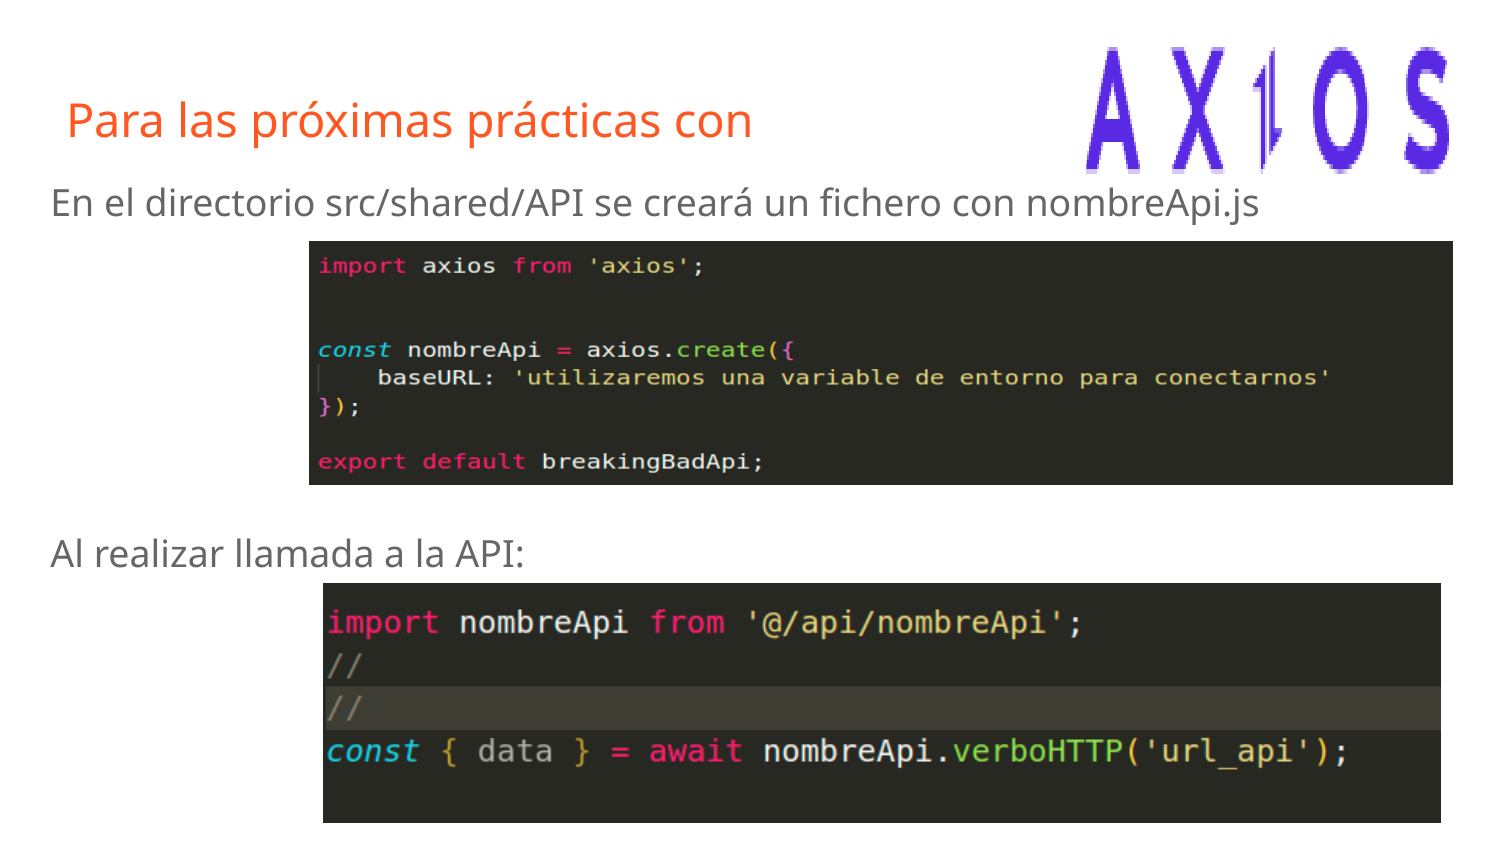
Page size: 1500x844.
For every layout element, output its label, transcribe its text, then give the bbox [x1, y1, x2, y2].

picture [1086, 47, 1449, 174]
list En el directorio src/shared/API se creará un fichero con nombreApi.js Al realizar llamada a la API: [35, 153, 1312, 714]
picture [309, 241, 1453, 485]
title Para las próximas prácticas con [51, 72, 1086, 153]
picture [323, 583, 1441, 823]
